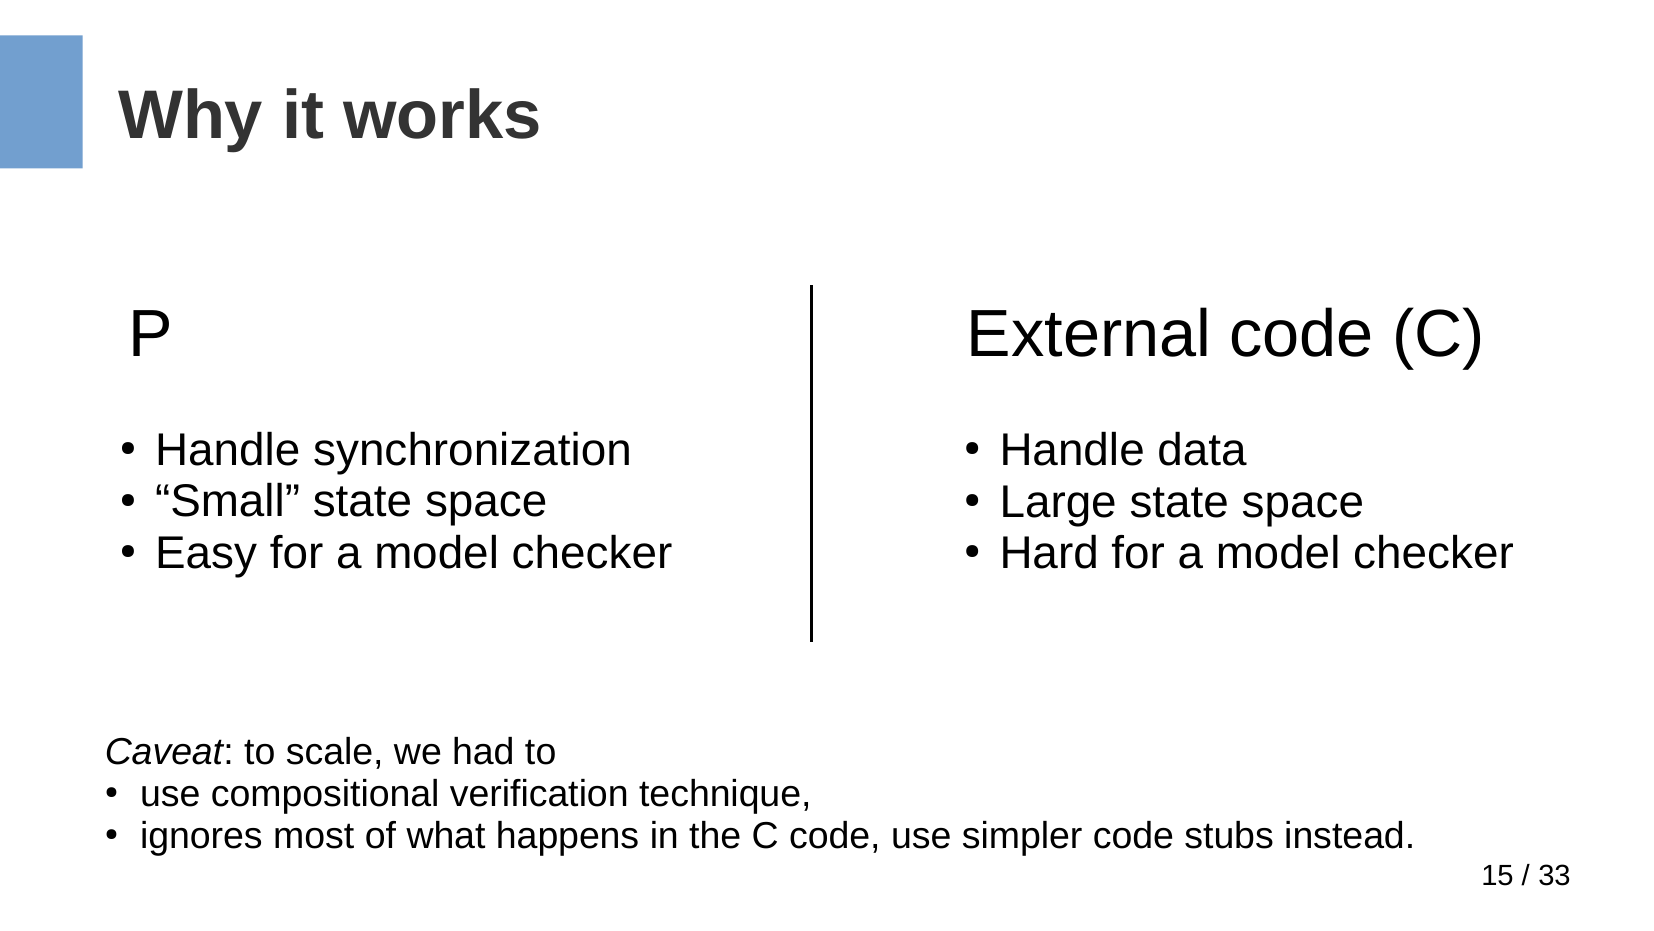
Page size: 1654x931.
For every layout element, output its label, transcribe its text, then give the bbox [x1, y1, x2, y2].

text_box P [113, 288, 188, 378]
title Why it works [118, 37, 1571, 193]
text_box External code (C) [951, 288, 1501, 378]
text_box Handle data Large state space Hard for a model checker [949, 416, 1546, 637]
text_box Handle synchronization “Small” state space Easy for a model checker [105, 416, 751, 637]
text_box Caveat: to scale, we had to use compositional verification technique, ignores most of what happens in the C code, use simpler code stubs instead. [90, 723, 1471, 906]
